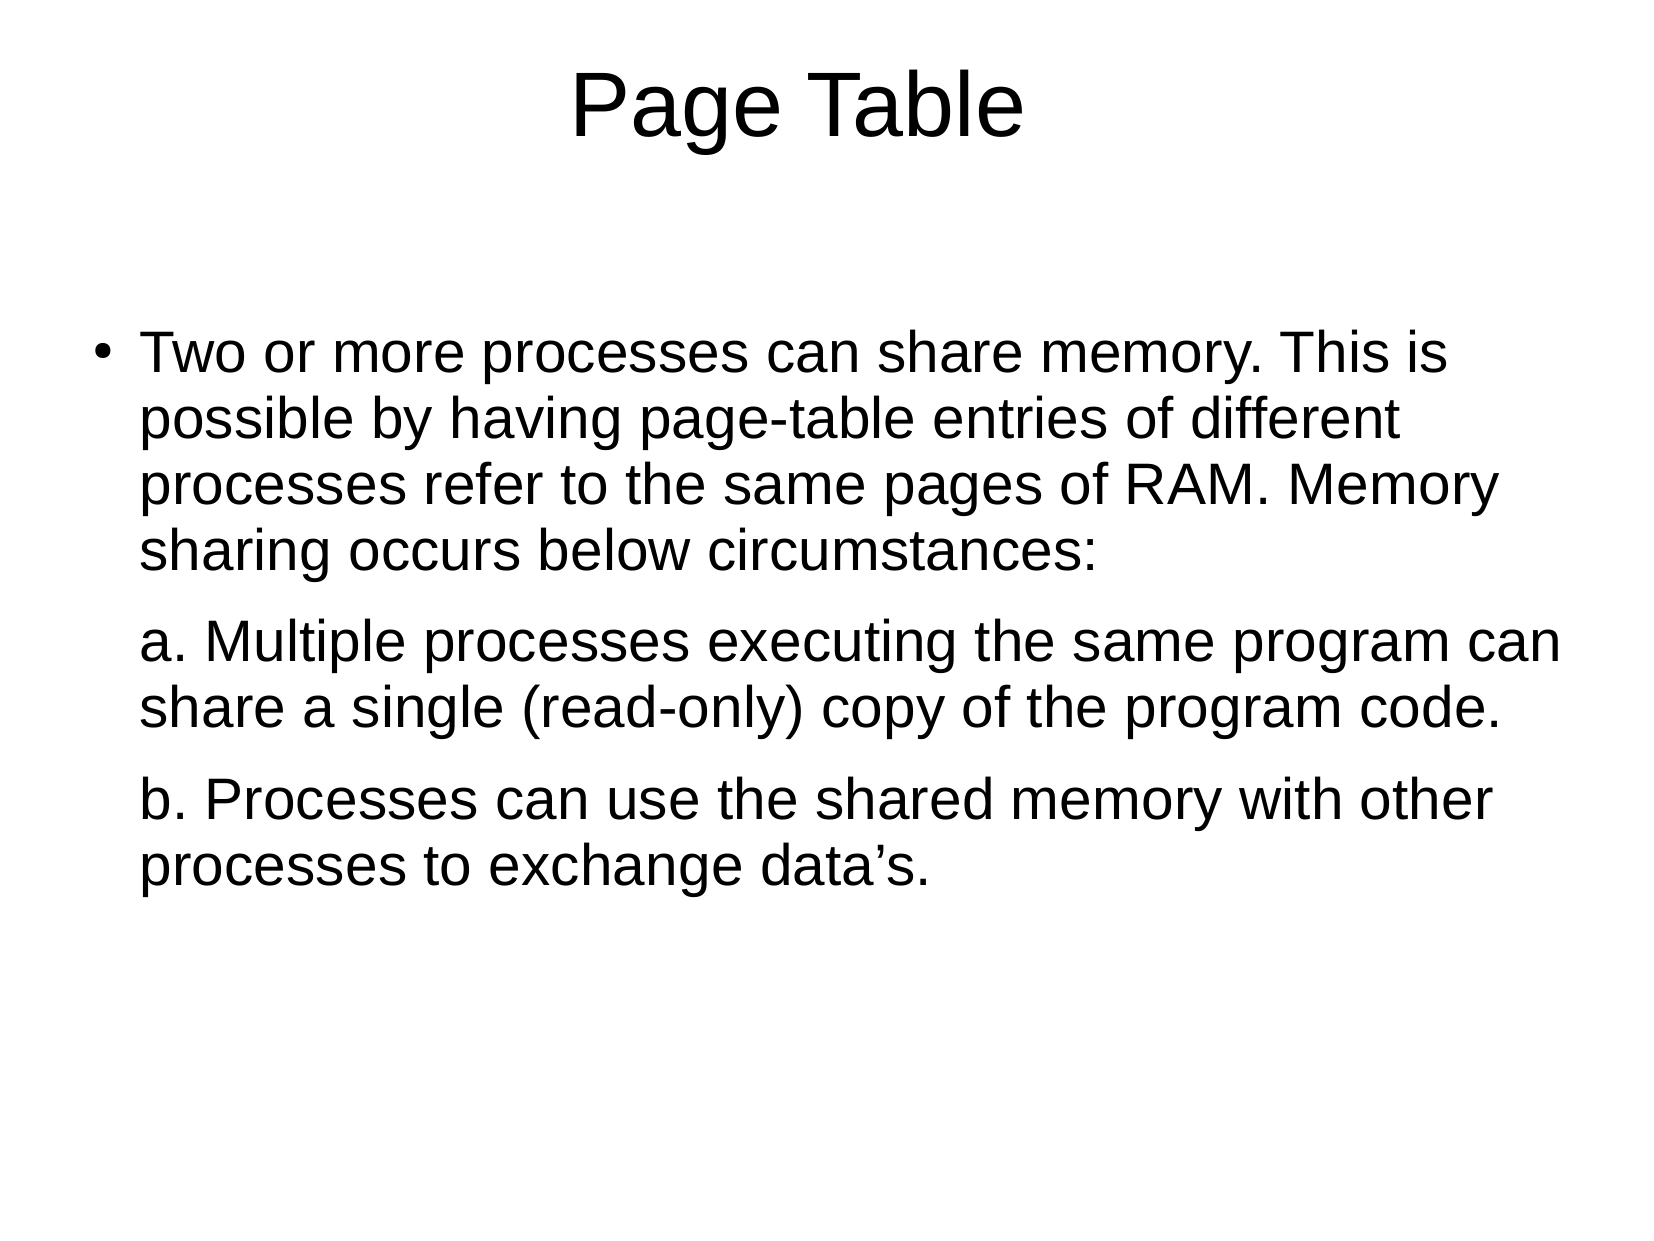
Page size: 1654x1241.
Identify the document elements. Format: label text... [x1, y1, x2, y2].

list Two or more processes can share memory. This is possible by having page-table entries of different processes refer to the same pages of RAM. Memory sharing occurs below circumstances: a. Multiple processes executing the same program can share a single (read-only) copy of the program code. b. Processes can use the shared memory with other processes to exchange data’s. [77, 227, 1566, 947]
title Page Table [53, 1, 1543, 209]
